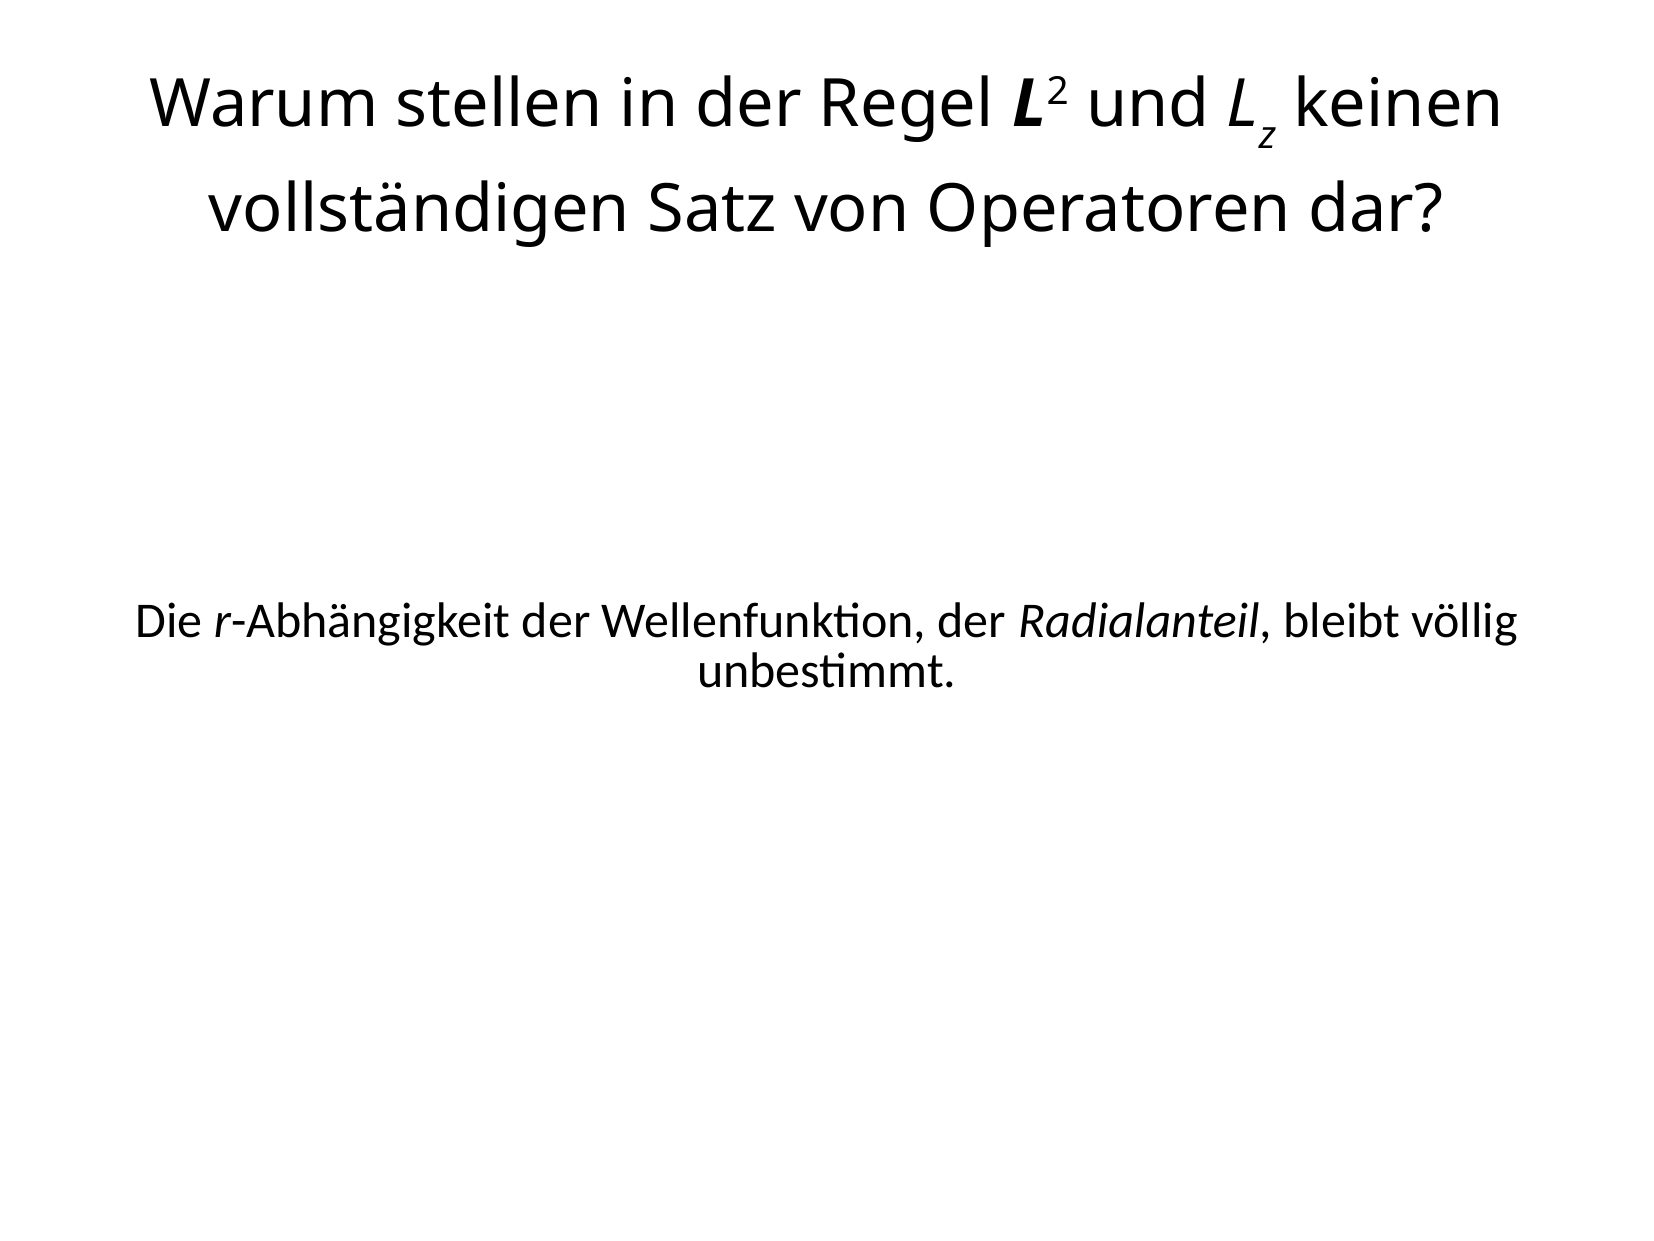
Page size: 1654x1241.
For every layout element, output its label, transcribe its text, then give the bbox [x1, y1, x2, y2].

subtitle Die r-Abhängigkeit der Wellenfunktion, der Radialanteil, bleibt völlig unbestimmt. [82, 290, 1571, 1010]
title Warum stellen in der Regel L2 und Lz keinen vollständigen Satz von Operatoren dar? [82, 49, 1571, 257]
